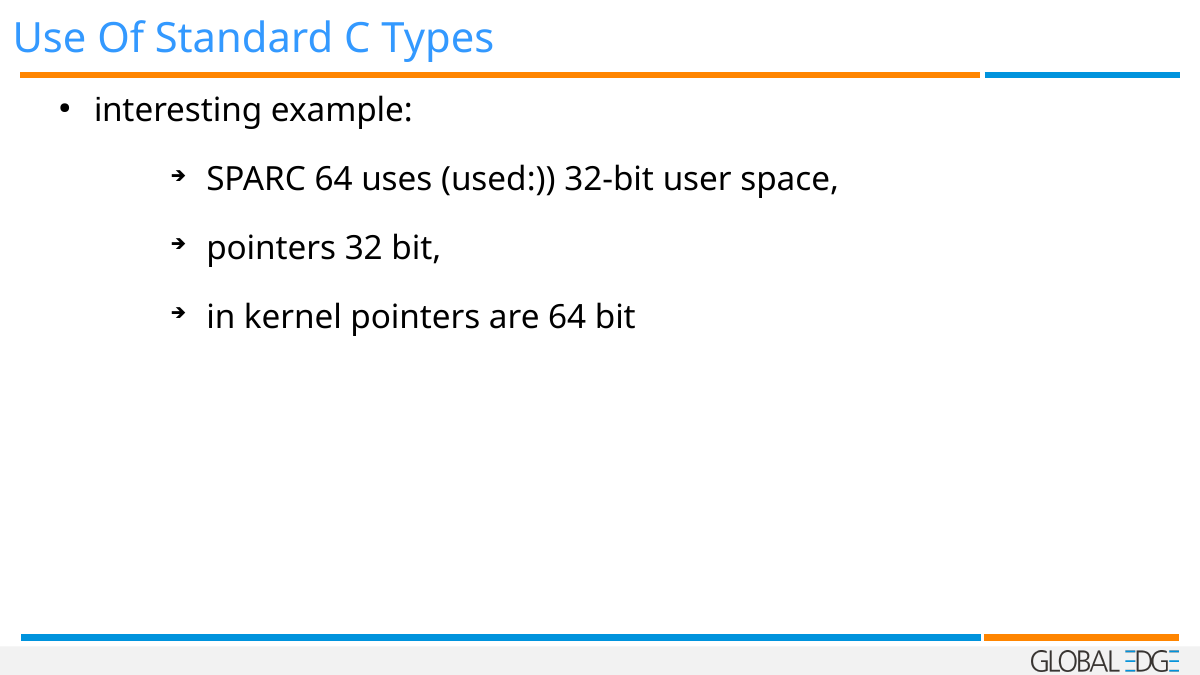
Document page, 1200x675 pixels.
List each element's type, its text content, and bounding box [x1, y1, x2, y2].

subtitle interesting example: SPARC 64 uses (used:)) 32-bit user space, pointers 32 bit, in kernel pointers are 64 bit [23, 86, 1172, 626]
picture [1031, 650, 1179, 672]
title Use Of Standard C Types [12, 9, 1088, 63]
